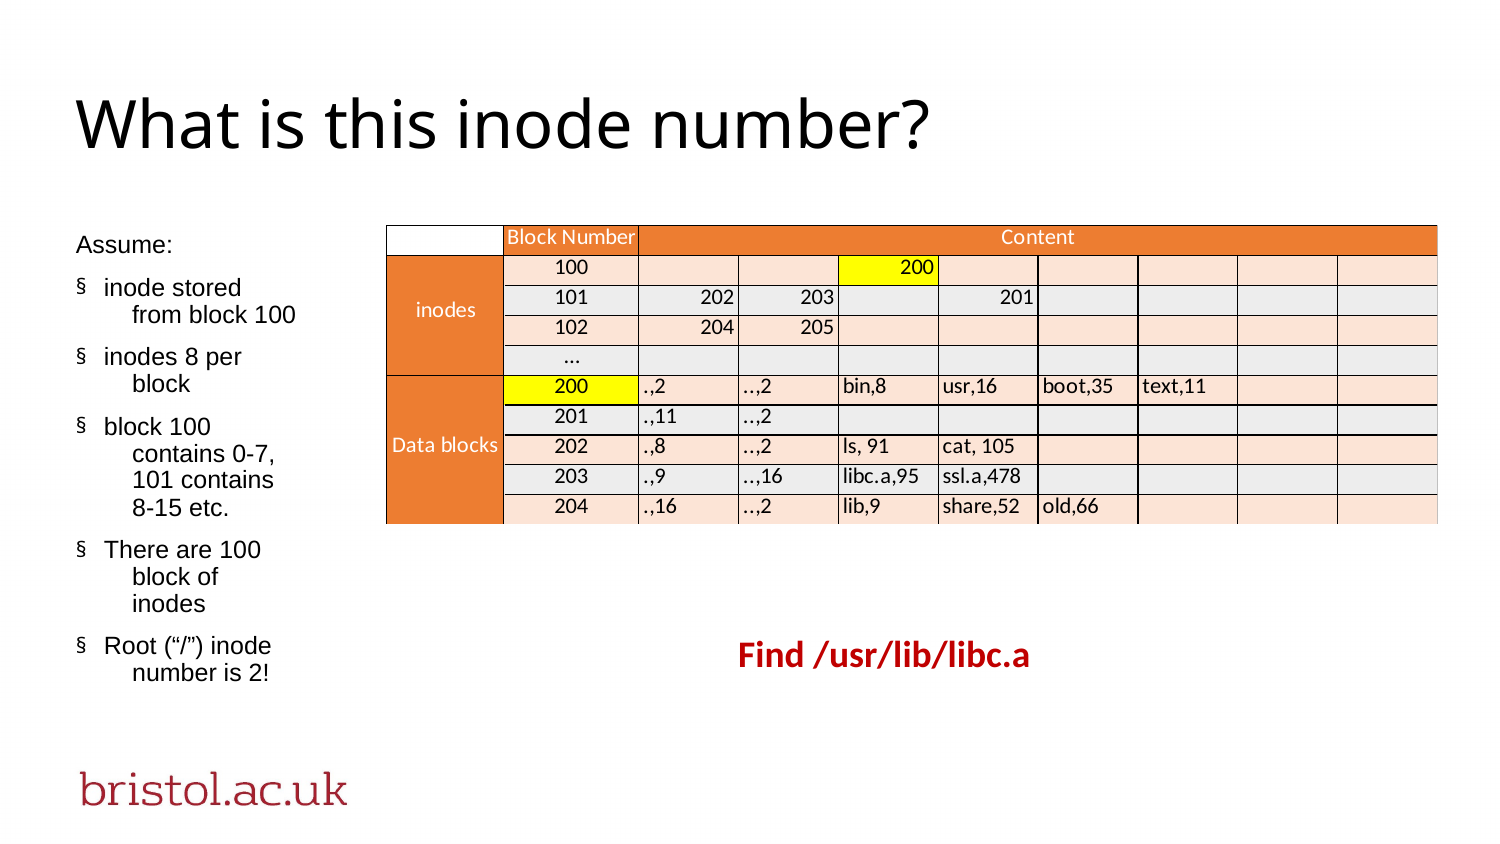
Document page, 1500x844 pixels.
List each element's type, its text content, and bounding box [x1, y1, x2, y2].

text_box Find /usr/lib/libc.a [723, 622, 1049, 683]
list Assume: inode stored from block 100 inodes 8 per block block 100 contains 0-7, 101 contains 8-15 etc. There are 100 block of inodes Root (“/”) inode number is 2! [60, 224, 313, 708]
title What is this inode number? [60, 44, 1440, 209]
chart [385, 225, 1439, 526]
